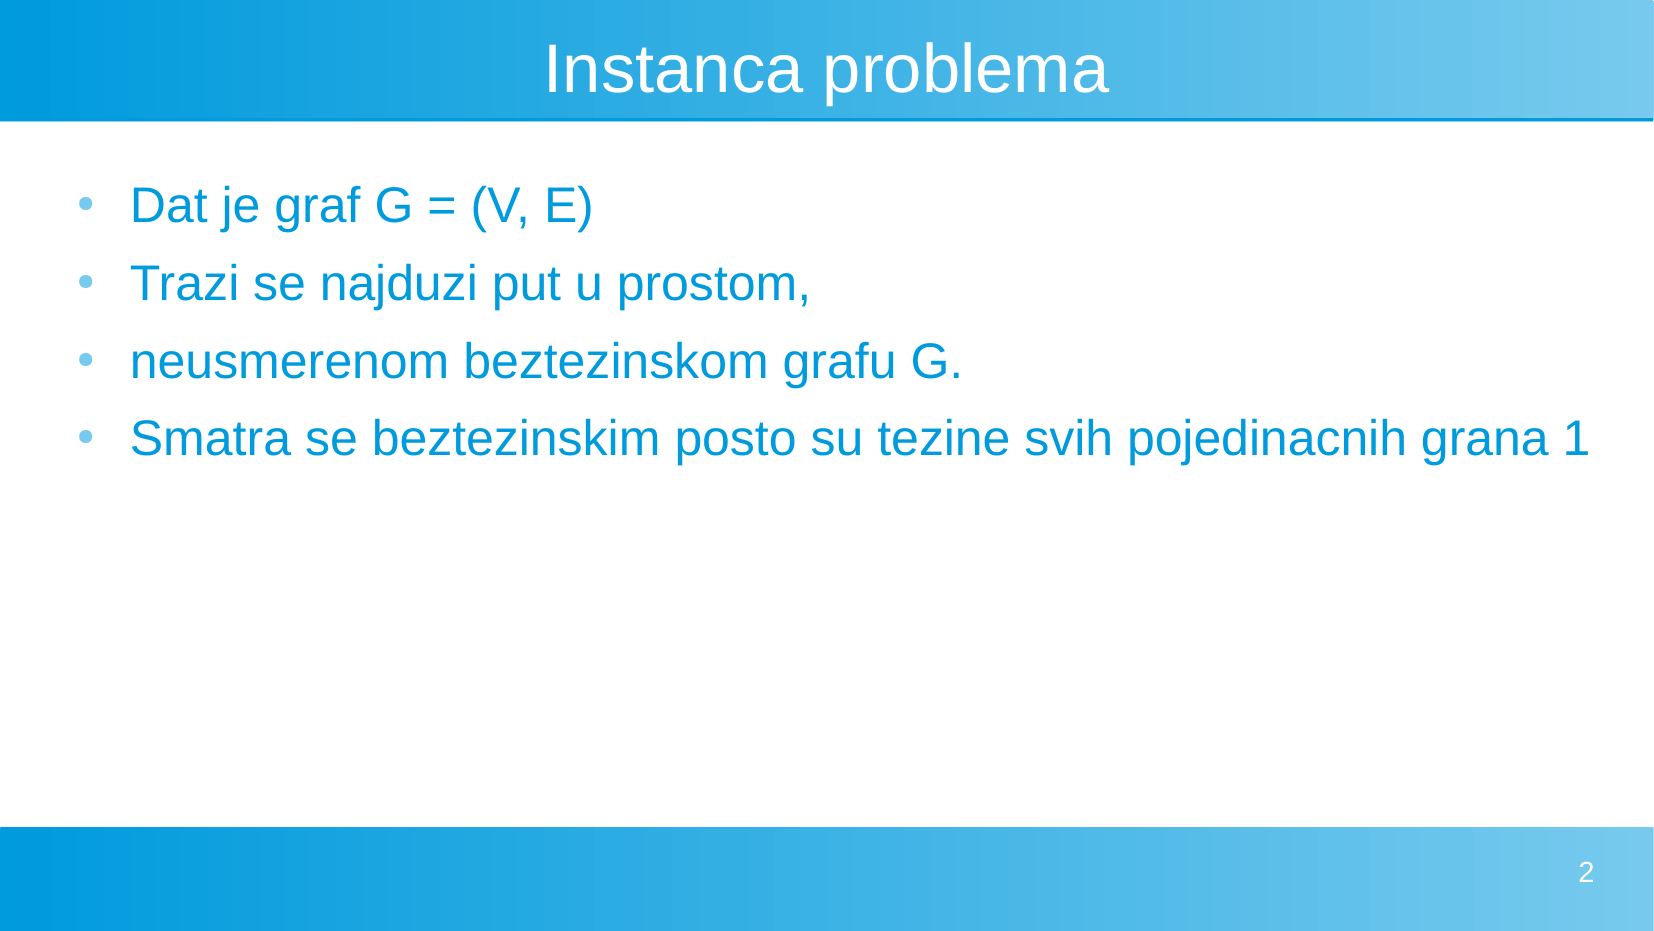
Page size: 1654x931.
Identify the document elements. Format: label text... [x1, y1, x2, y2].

list Dat je graf G = (V, E) Trazi se najduzi put u prostom, neusmerenom beztezinskom grafu G. Smatra se beztezinskim posto su tezine svih pojedinacnih grana 1 [59, 177, 1595, 768]
title Instanca problema [59, 29, 1595, 108]
